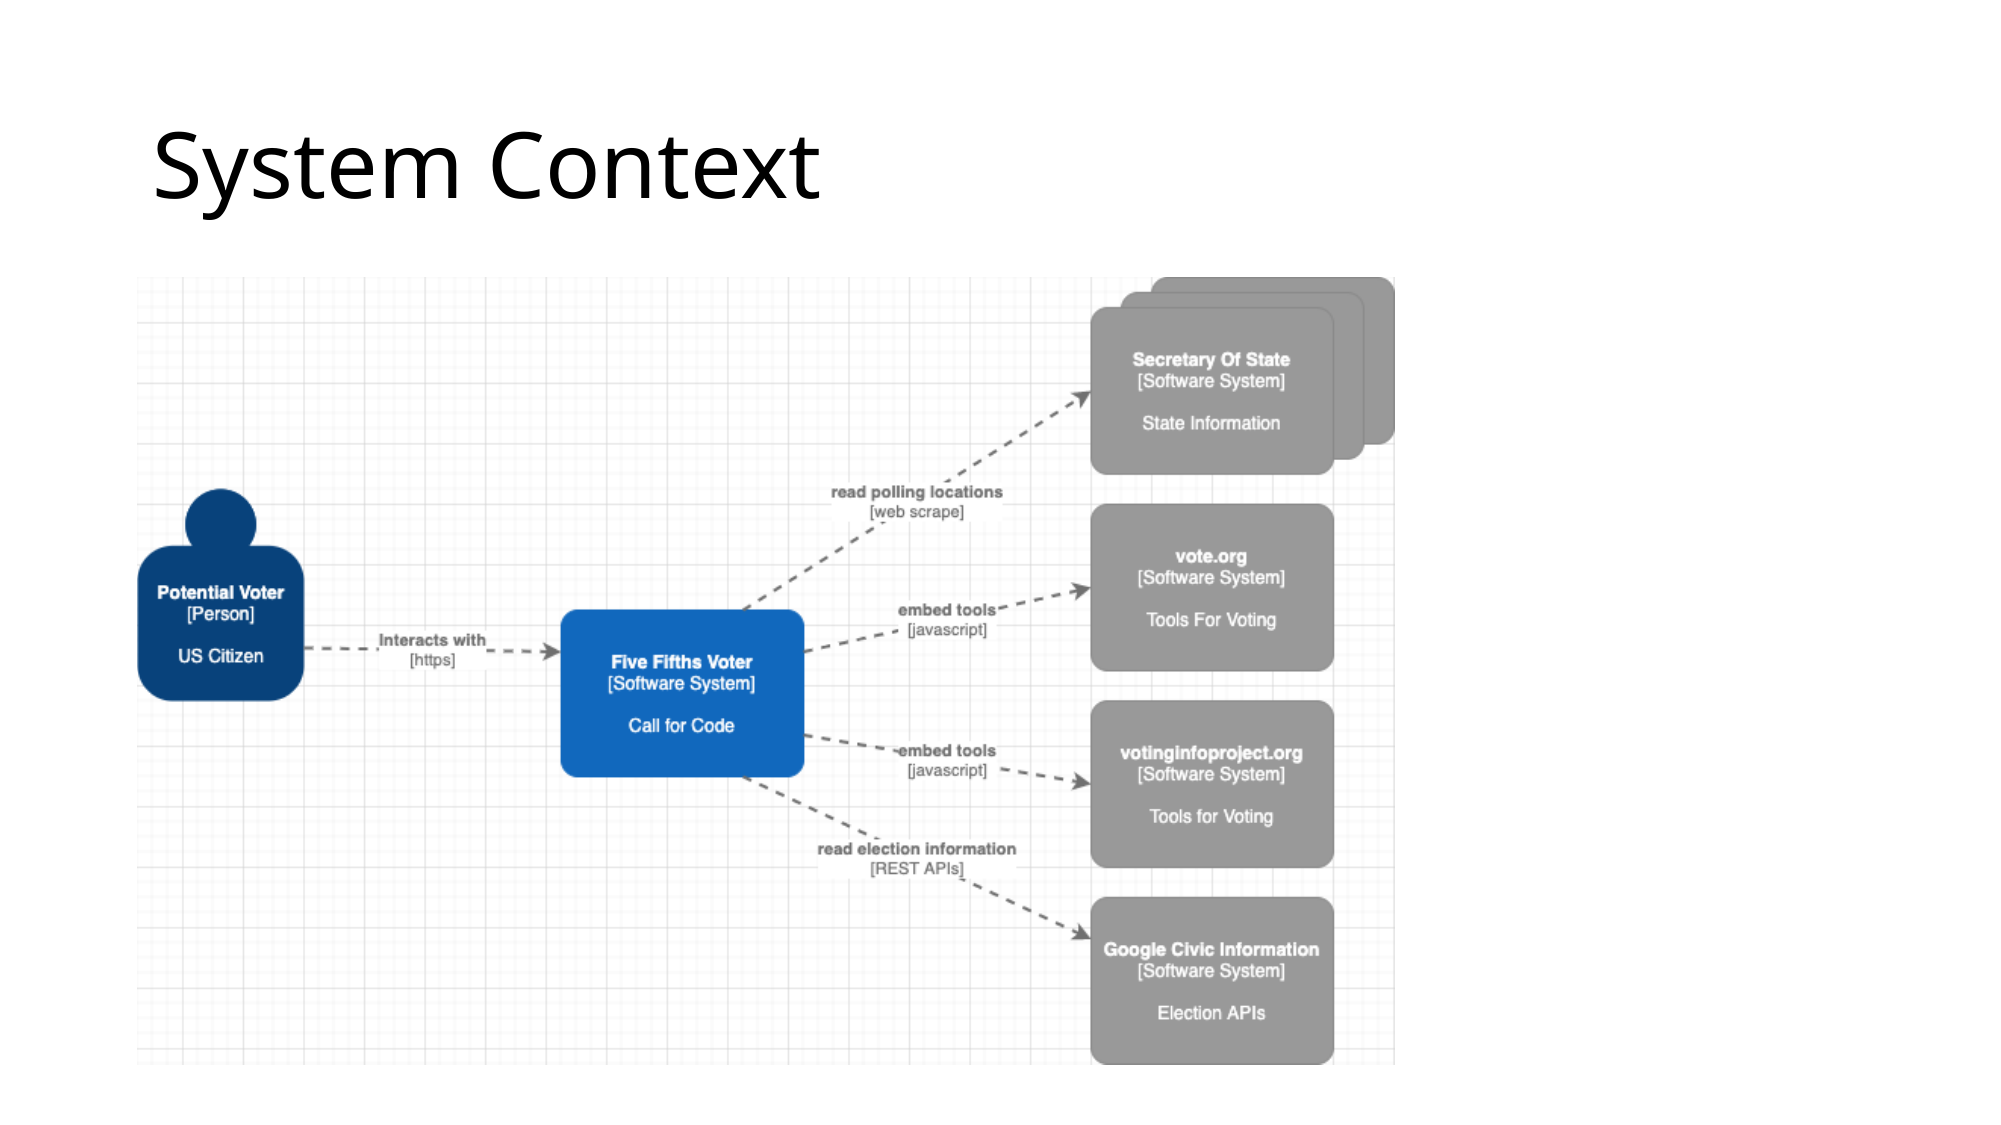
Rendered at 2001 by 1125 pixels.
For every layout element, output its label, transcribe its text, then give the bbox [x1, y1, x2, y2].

title System Context [137, 59, 1863, 278]
picture [137, 277, 1395, 1065]
